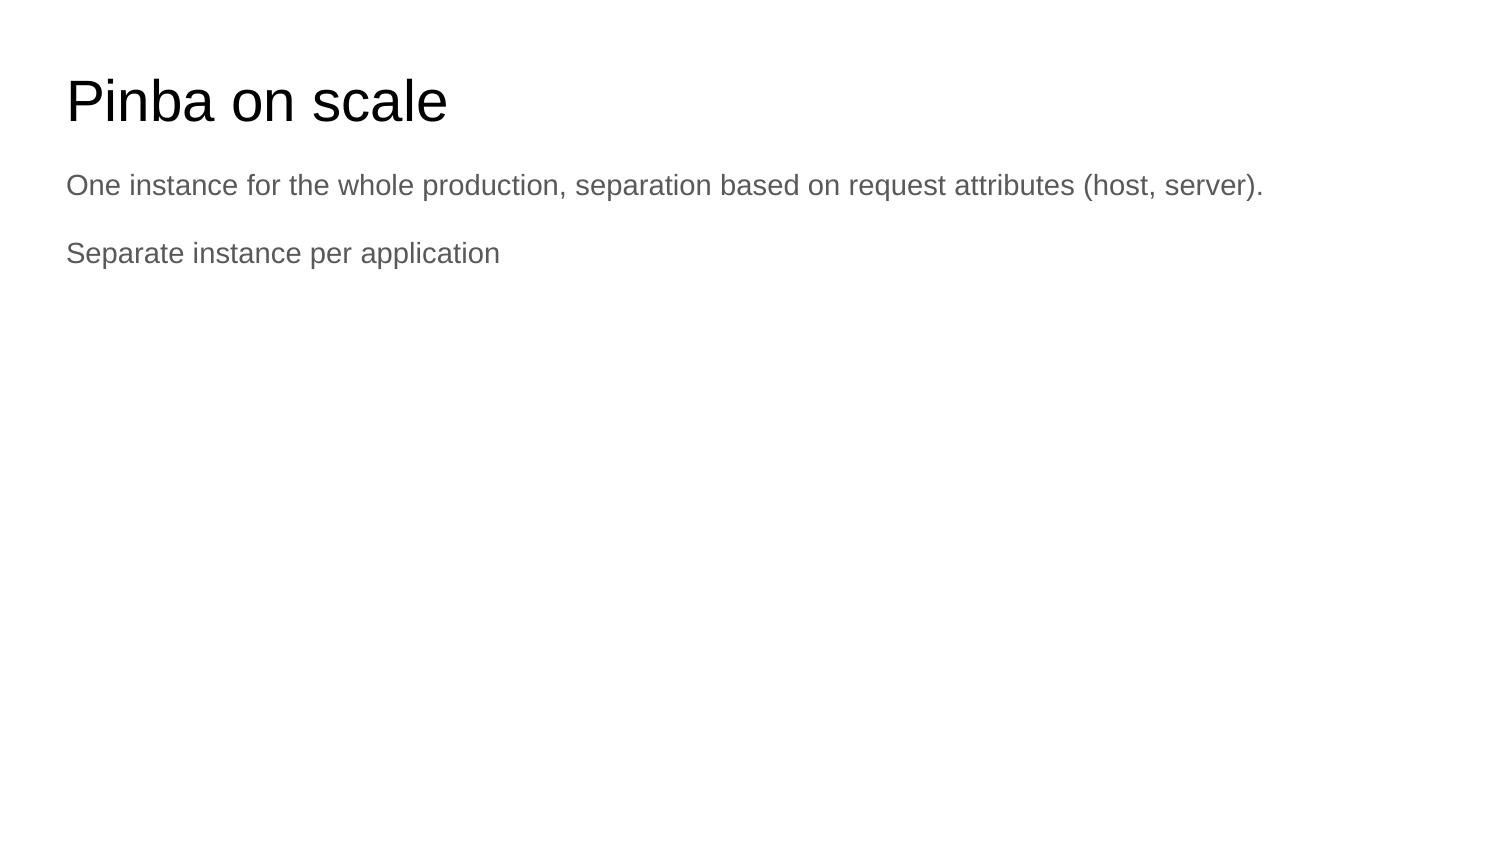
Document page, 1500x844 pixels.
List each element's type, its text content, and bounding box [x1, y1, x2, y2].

list One instance for the whole production, separation based on request attributes (host, server). Separate instance per application [51, 151, 1449, 760]
title Pinba on scale [51, 48, 1449, 142]
